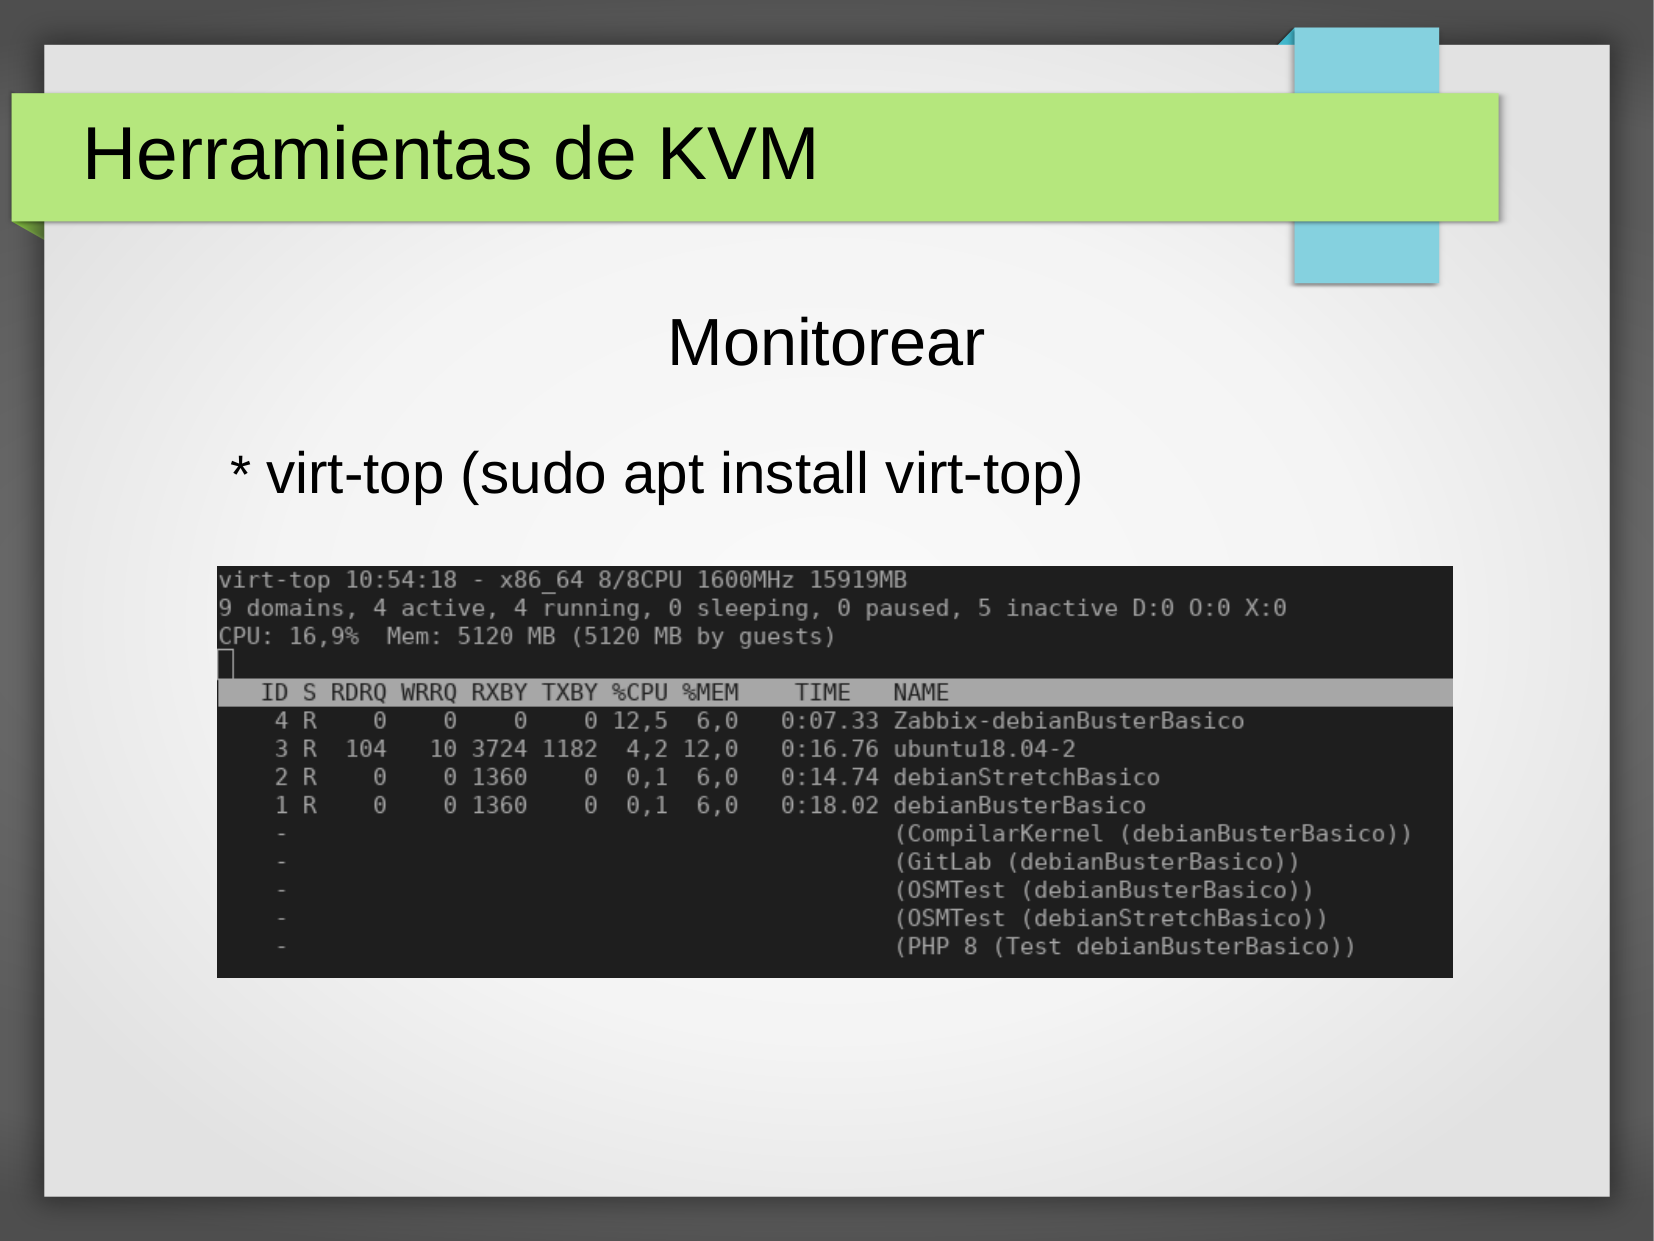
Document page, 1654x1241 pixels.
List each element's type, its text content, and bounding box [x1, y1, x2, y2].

picture [0, 0, 1654, 1241]
subtitle Monitorear * virt-top (sudo apt install virt-top) [82, 295, 1571, 815]
title Herramientas de KVM [82, 94, 1264, 213]
